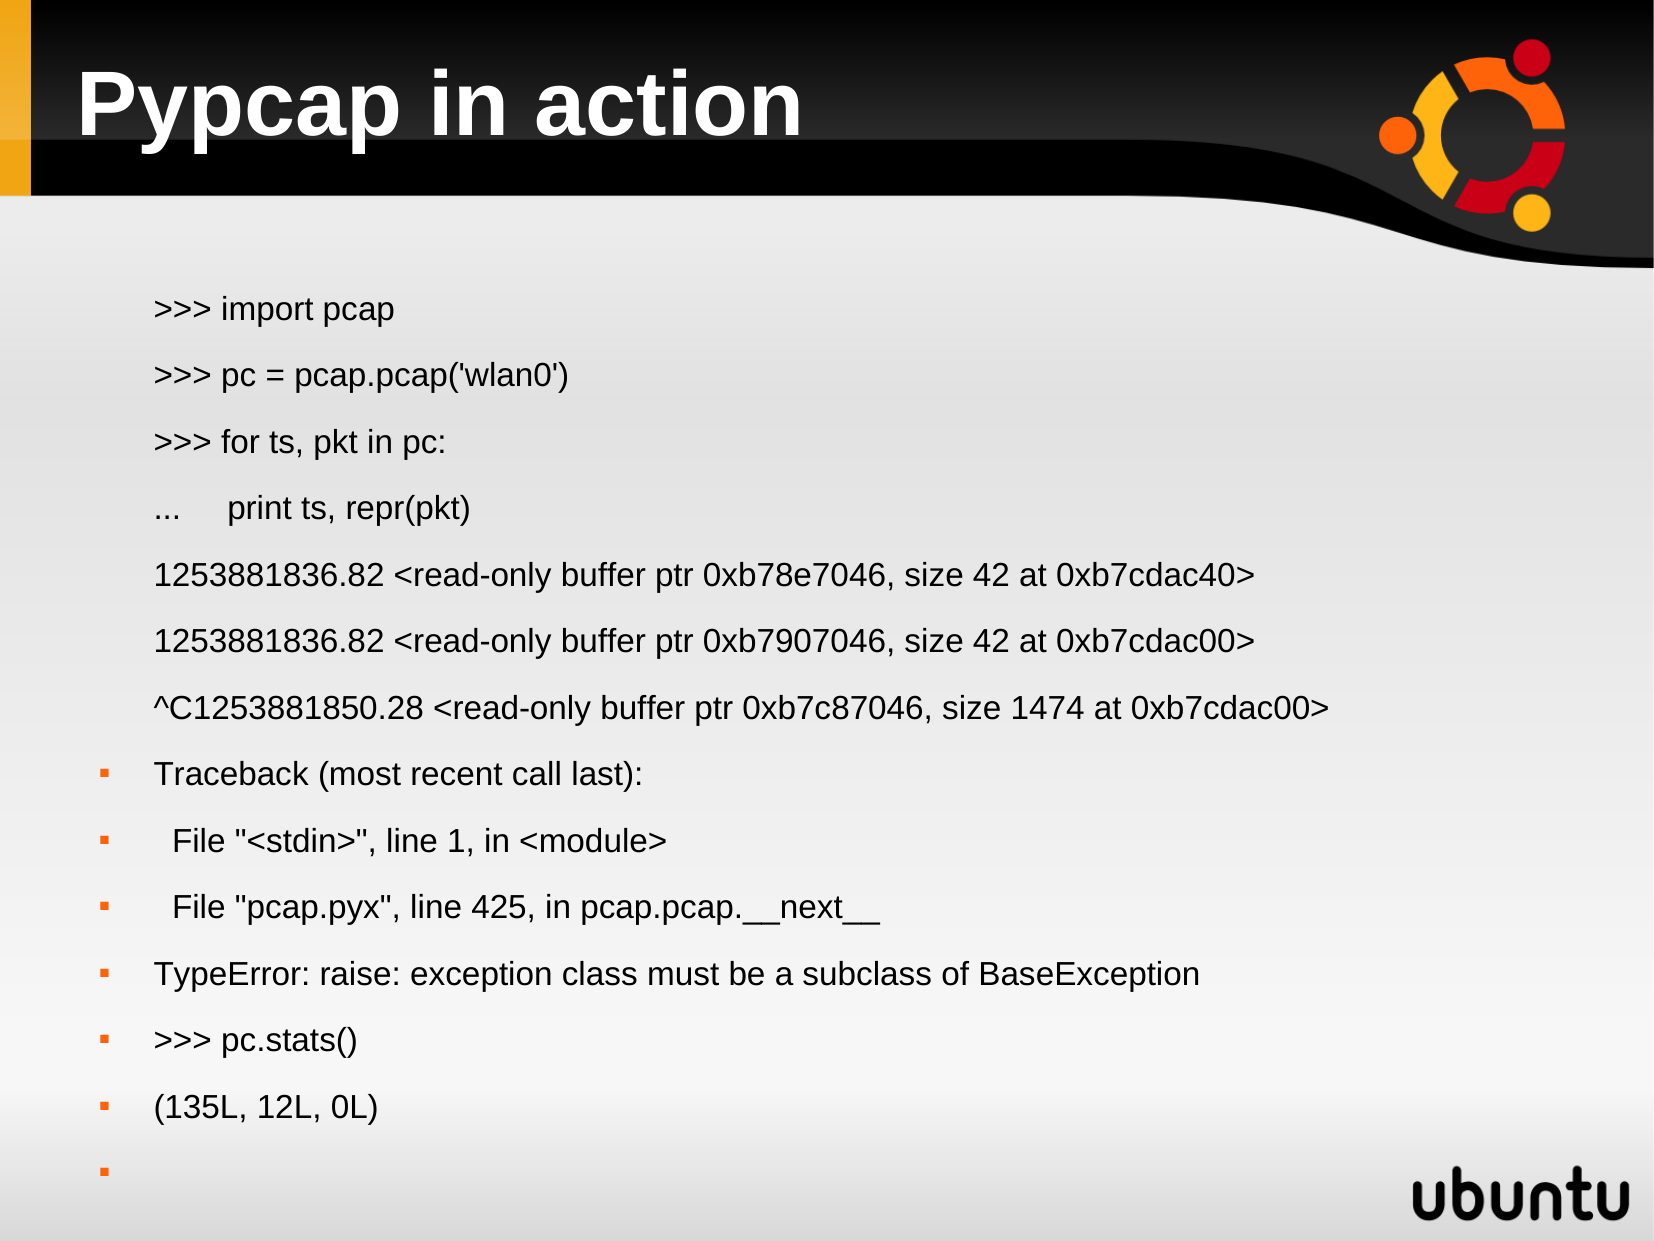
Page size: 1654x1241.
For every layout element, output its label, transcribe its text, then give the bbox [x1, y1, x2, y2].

title Pypcap in action [76, 7, 1565, 200]
picture [0, 0, 1654, 1241]
list >>> import pcap >>> pc = pcap.pcap('wlan0') >>> for ts, pkt in pc: ... print ts, repr(pkt) 1253881836.82 <read-only buffer ptr 0xb78e7046, size 42 at 0xb7cdac40> 1253881836.82 <read-only buffer ptr 0xb7907046, size 42 at 0xb7cdac00> ^C1253881850.28 <read-only buffer ptr 0xb7c87046, size 1474 at 0xb7cdac00> Traceback (most recent call last): File "<stdin>", line 1, in <module> File "pcap.pyx", line 425, in pcap.pcap.__next__ TypeError: raise: exception class must be a subclass of BaseException >>> pc.stats() (135L, 12L, 0L) [82, 290, 1571, 1192]
